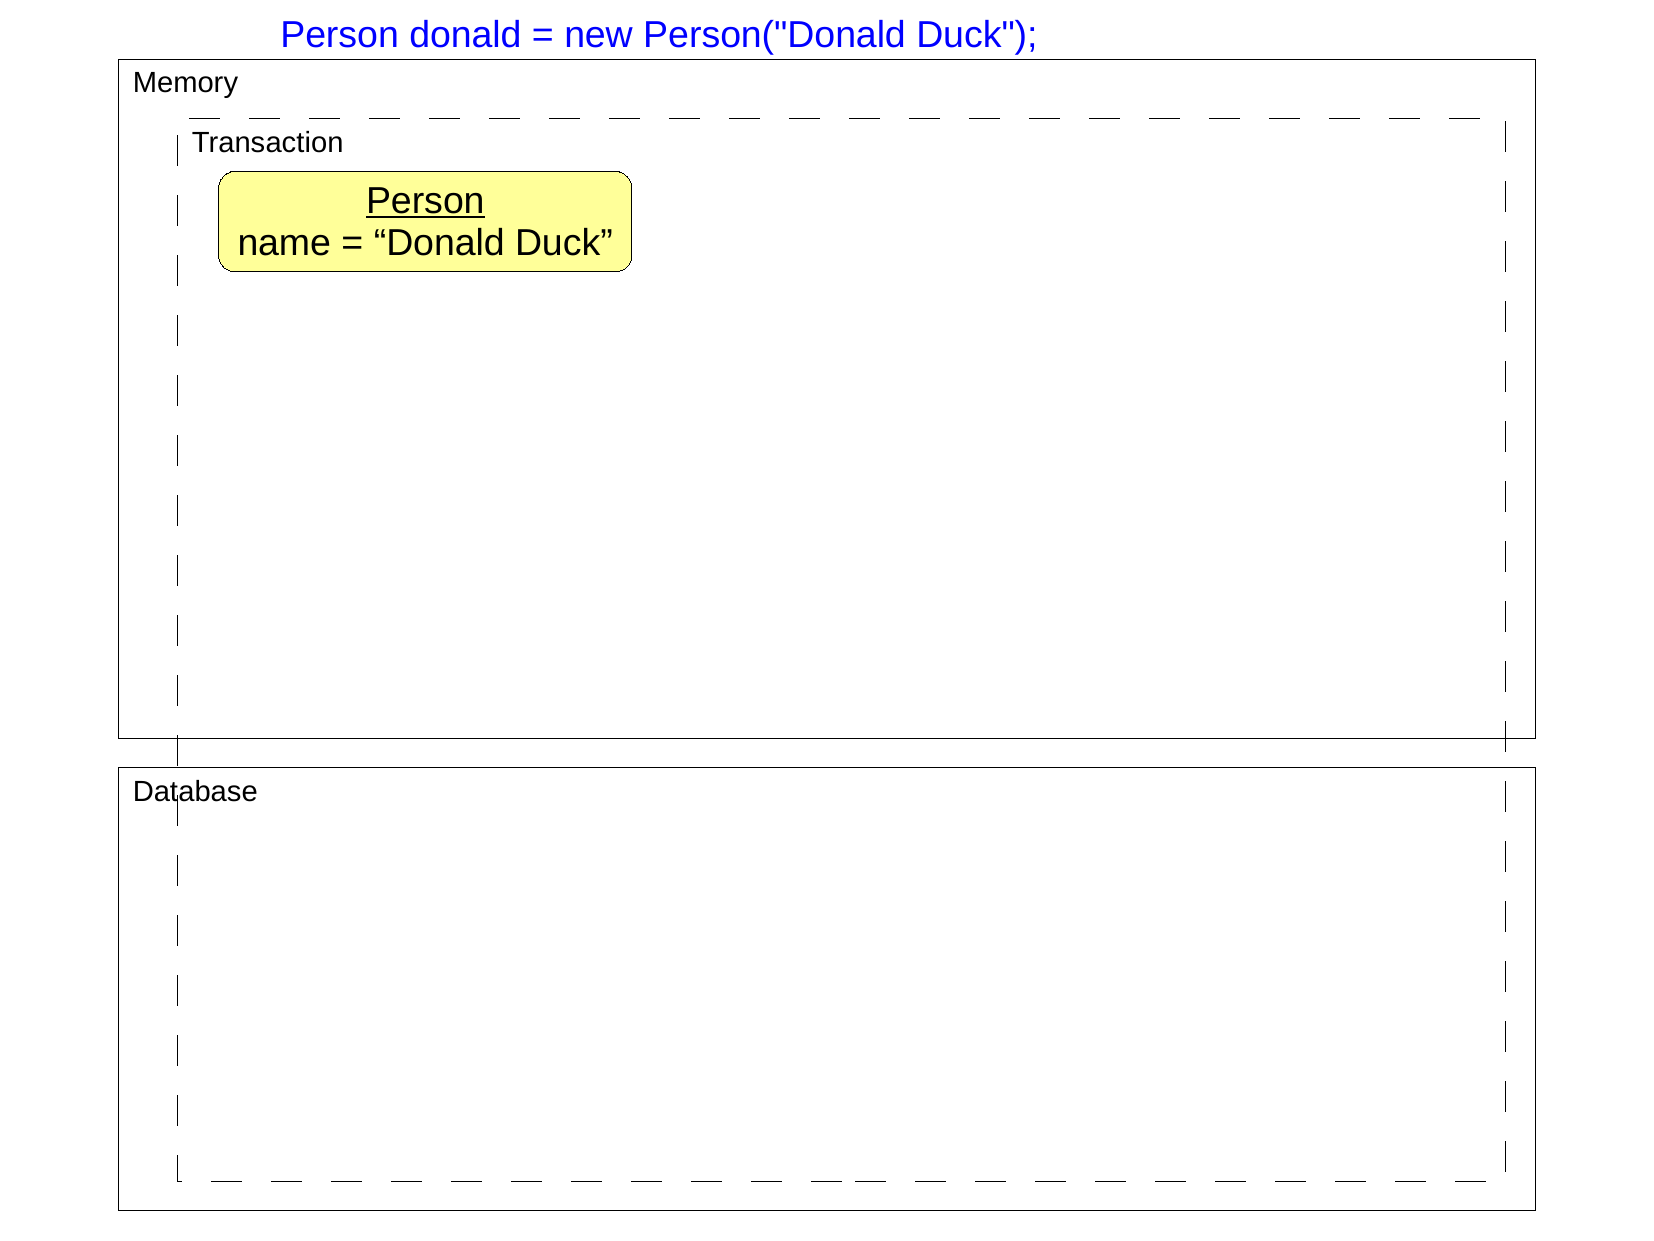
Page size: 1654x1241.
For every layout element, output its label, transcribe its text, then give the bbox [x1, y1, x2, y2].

text_box Person donald = new Person("Donald Duck"); [265, 6, 1536, 64]
text_box Person name = “Donald Duck” [218, 171, 632, 272]
text_box Memory [118, 59, 1536, 739]
text_box Transaction [177, 118, 1506, 1182]
text_box Database [118, 767, 1536, 1211]
